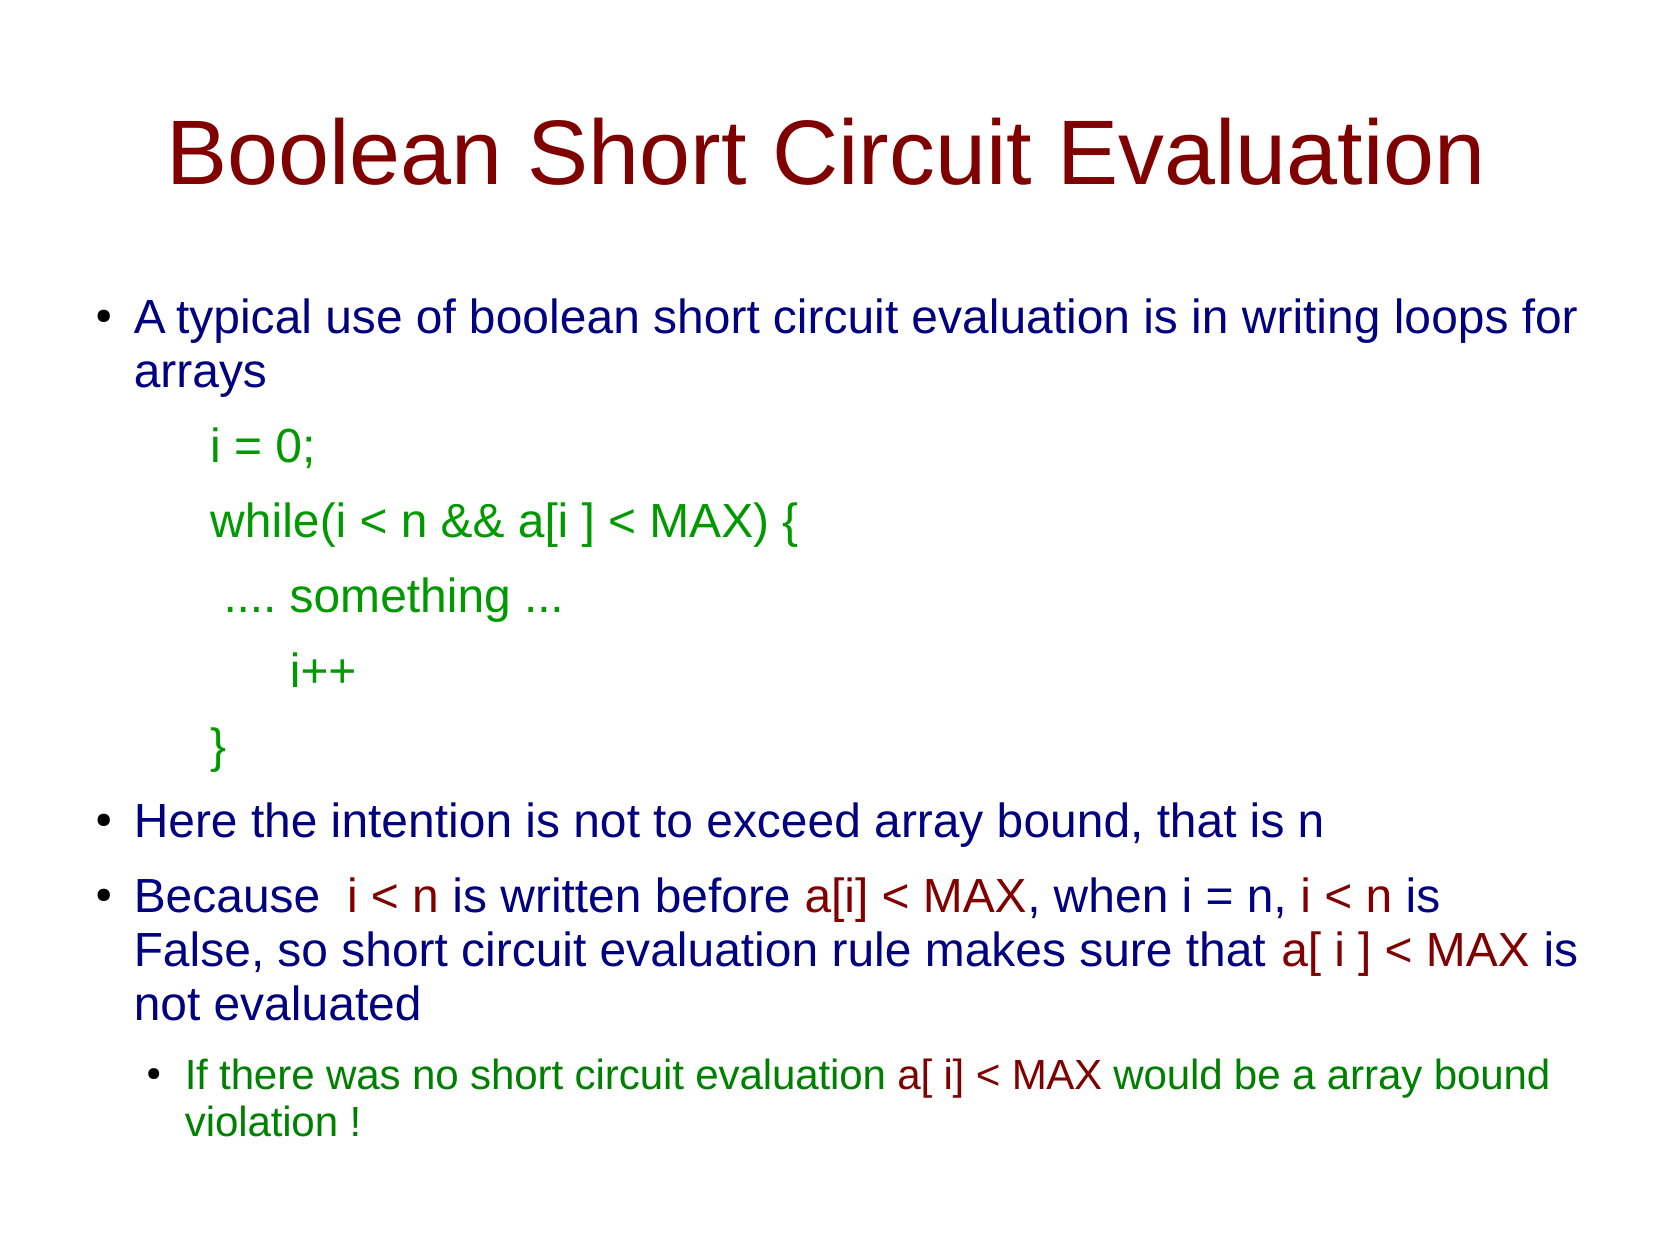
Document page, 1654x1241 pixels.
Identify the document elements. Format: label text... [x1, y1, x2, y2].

title Boolean Short Circuit Evaluation [82, 49, 1571, 257]
list A typical use of boolean short circuit evaluation is in writing loops for arrays i = 0; while(i < n && a[i ] < MAX) { .... something ... i++ } Here the intention is not to exceed array bound, that is n Because i < n is written before a[i] < MAX, when i = n, i < n is False, so short circuit evaluation rule makes sure that a[ i ] < MAX is not evaluated If there was no short circuit evaluation a[ i] < MAX would be a array bound violation ! [82, 290, 1583, 1146]
